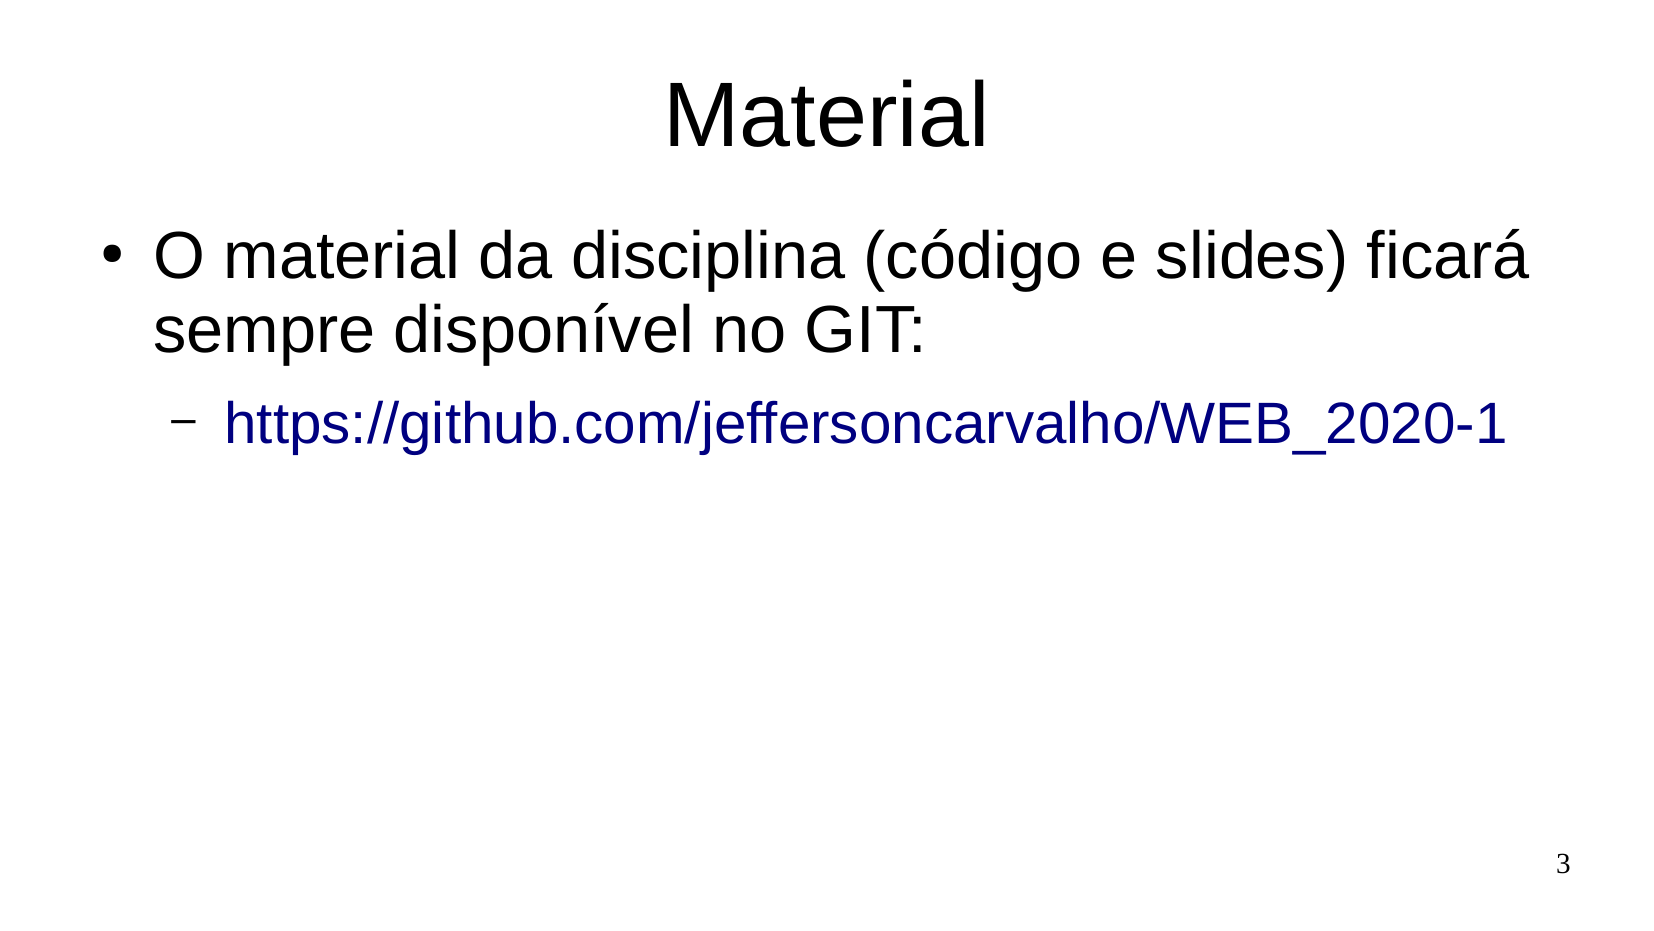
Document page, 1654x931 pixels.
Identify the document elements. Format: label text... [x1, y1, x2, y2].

list O material da disciplina (código e slides) ficará sempre disponível no GIT: https://github.com/jeffersoncarvalho/WEB_2020-1 [82, 217, 1571, 758]
title Material [82, 37, 1571, 193]
